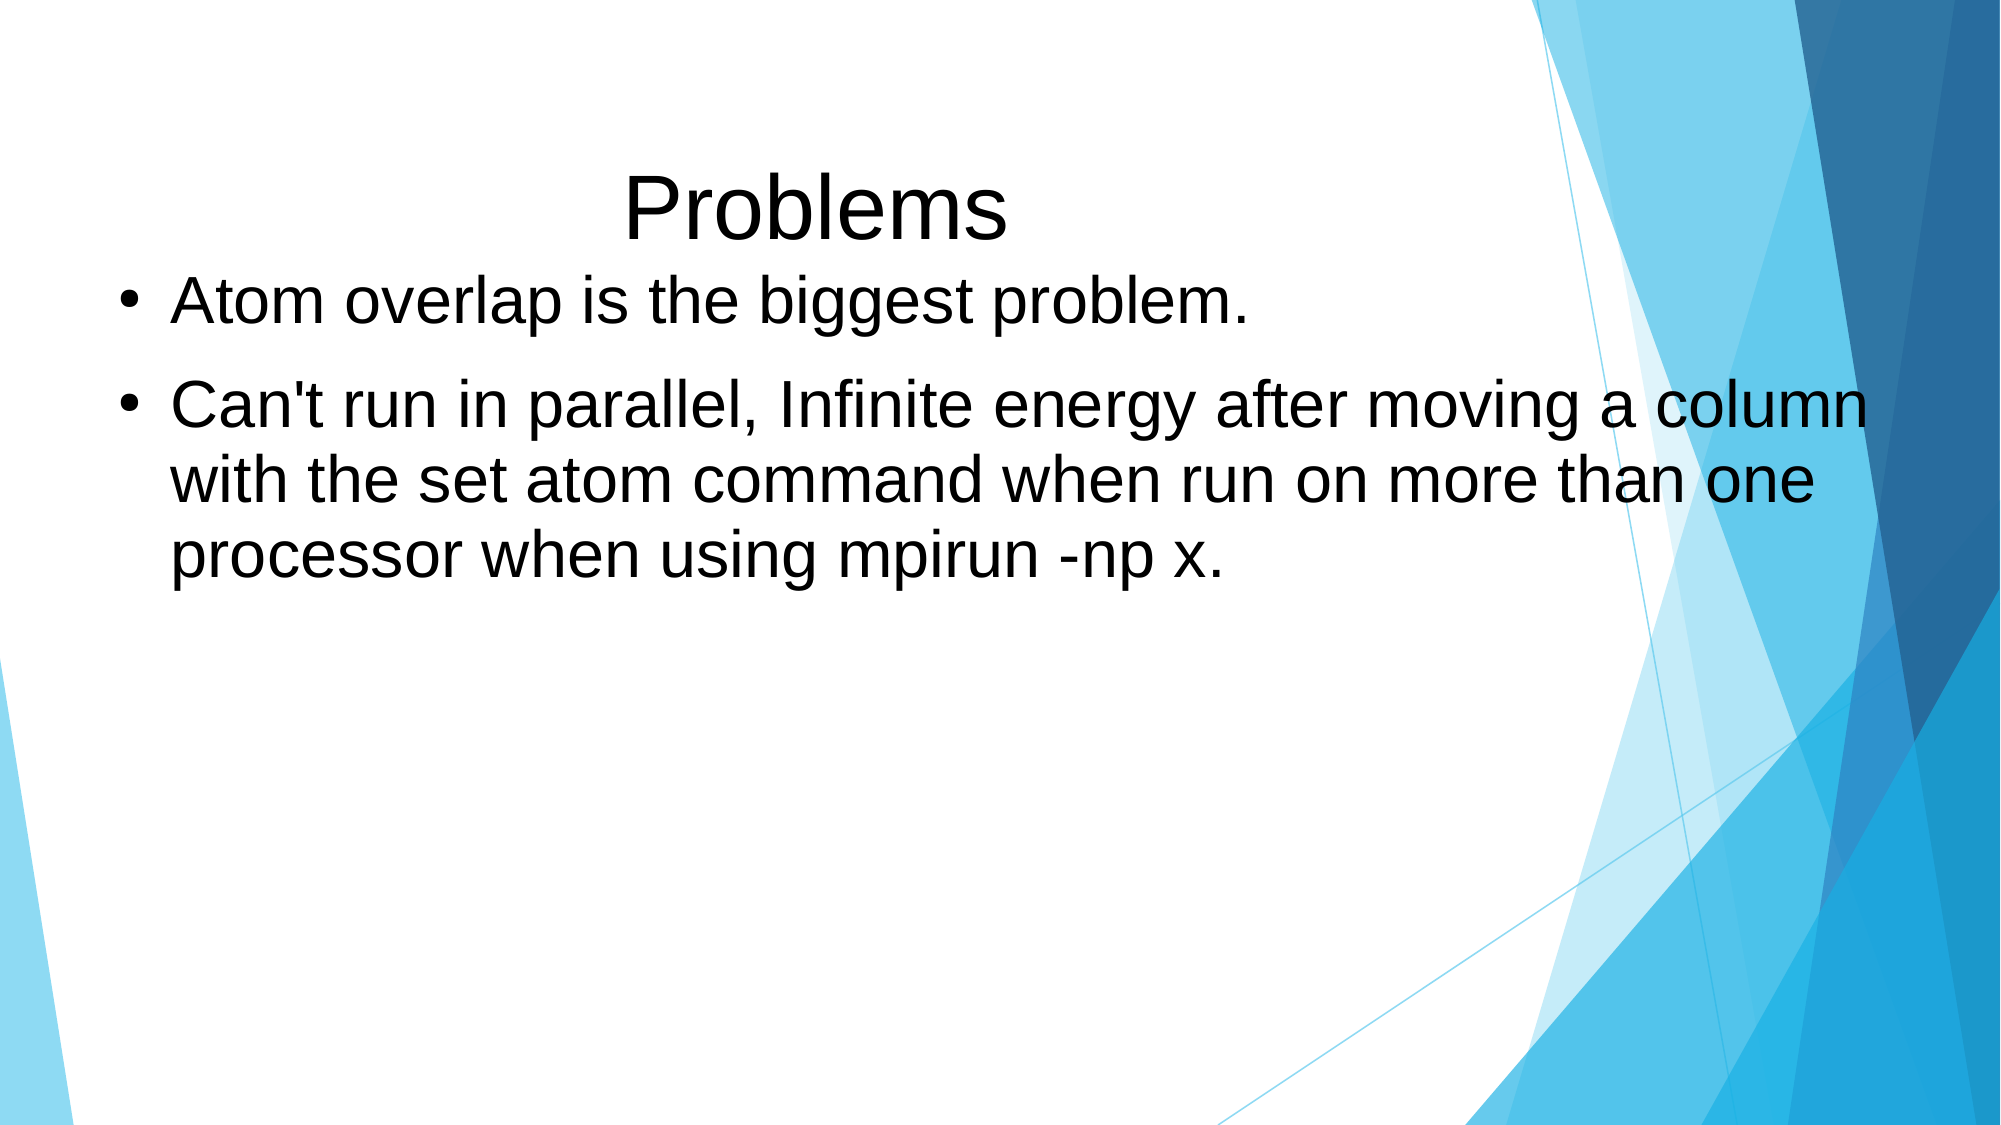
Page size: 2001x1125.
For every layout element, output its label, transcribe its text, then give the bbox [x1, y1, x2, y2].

title Problems [111, 99, 1522, 263]
list Atom overlap is the biggest problem. Can't run in parallel, Infinite energy after moving a column with the set atom command when run on more than one processor when using mpirun -np x. [99, 263, 1900, 916]
